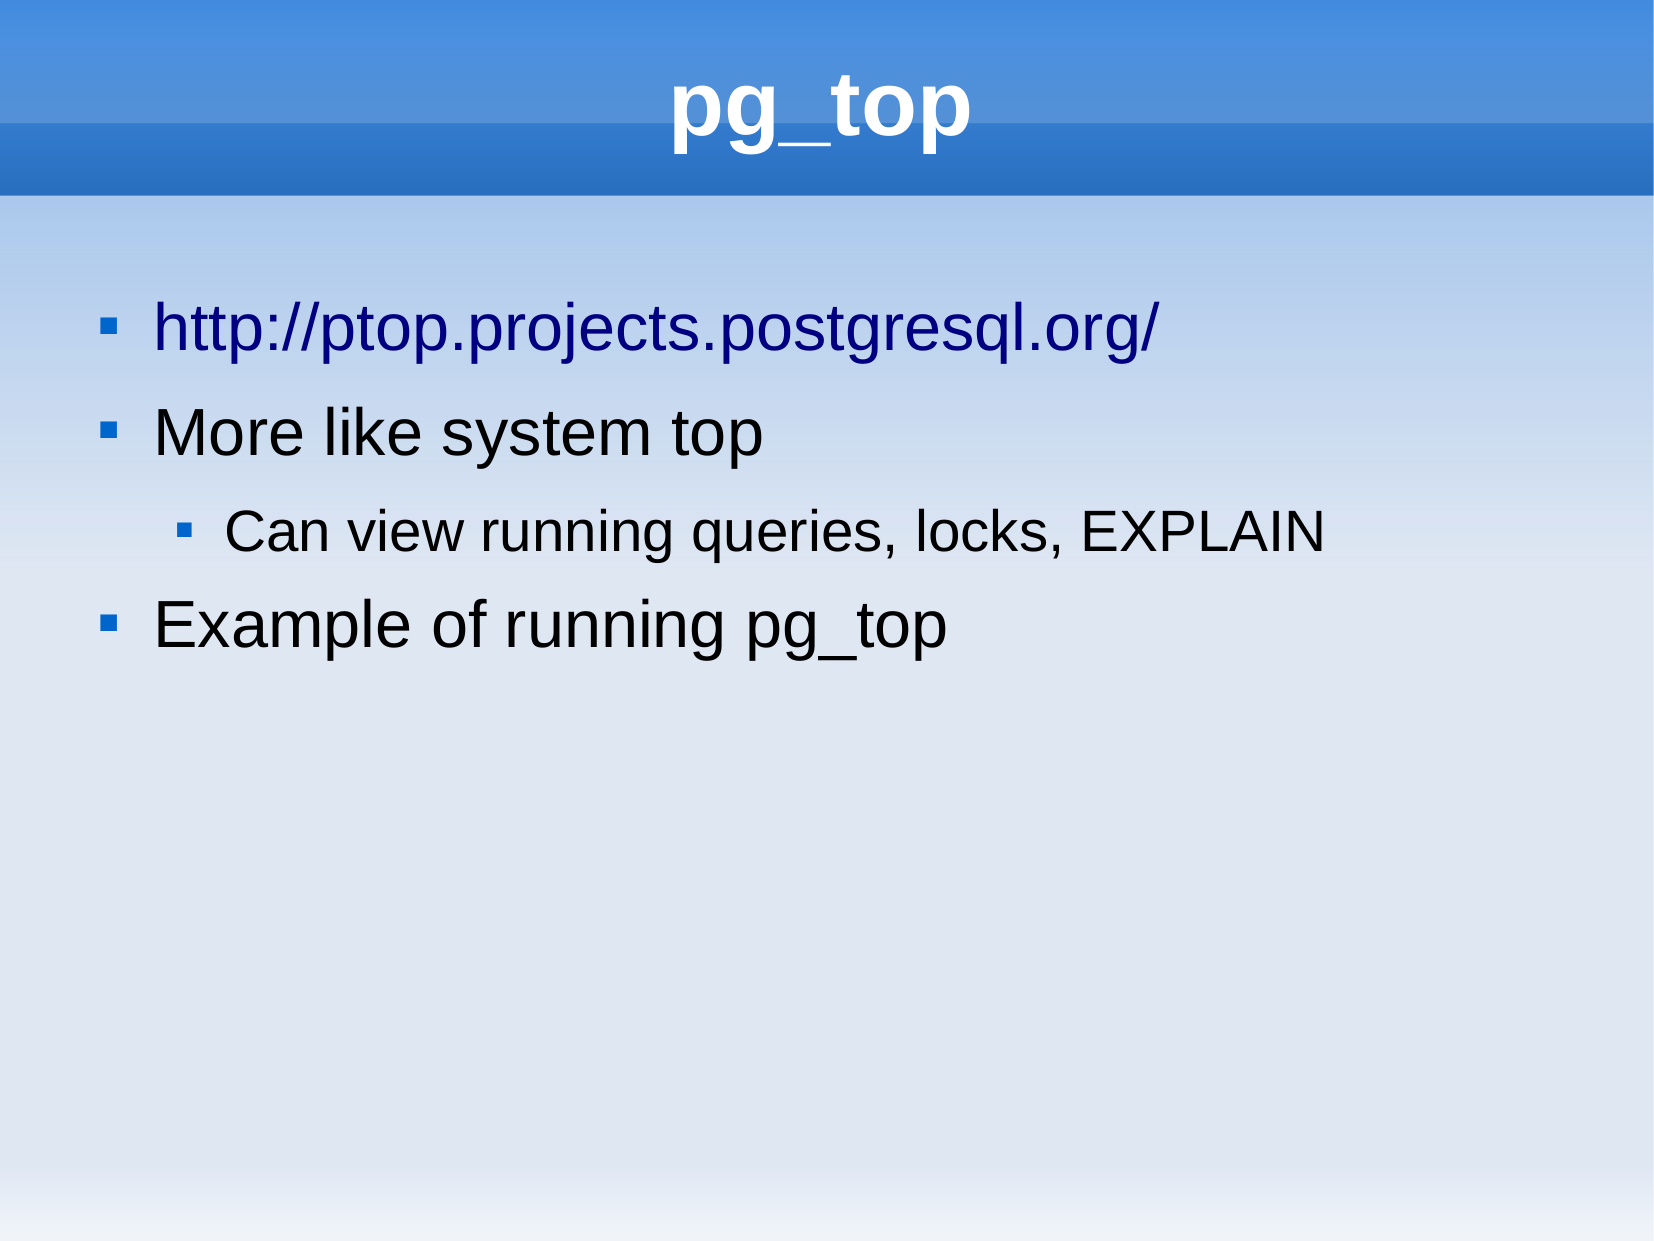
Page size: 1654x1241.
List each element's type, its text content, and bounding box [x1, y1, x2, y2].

picture [0, 0, 1654, 1241]
list http://ptop.projects.postgresql.org/ More like system top Can view running queries, locks, EXPLAIN Example of running pg_top [82, 290, 1571, 1094]
title pg_top [76, 0, 1565, 208]
